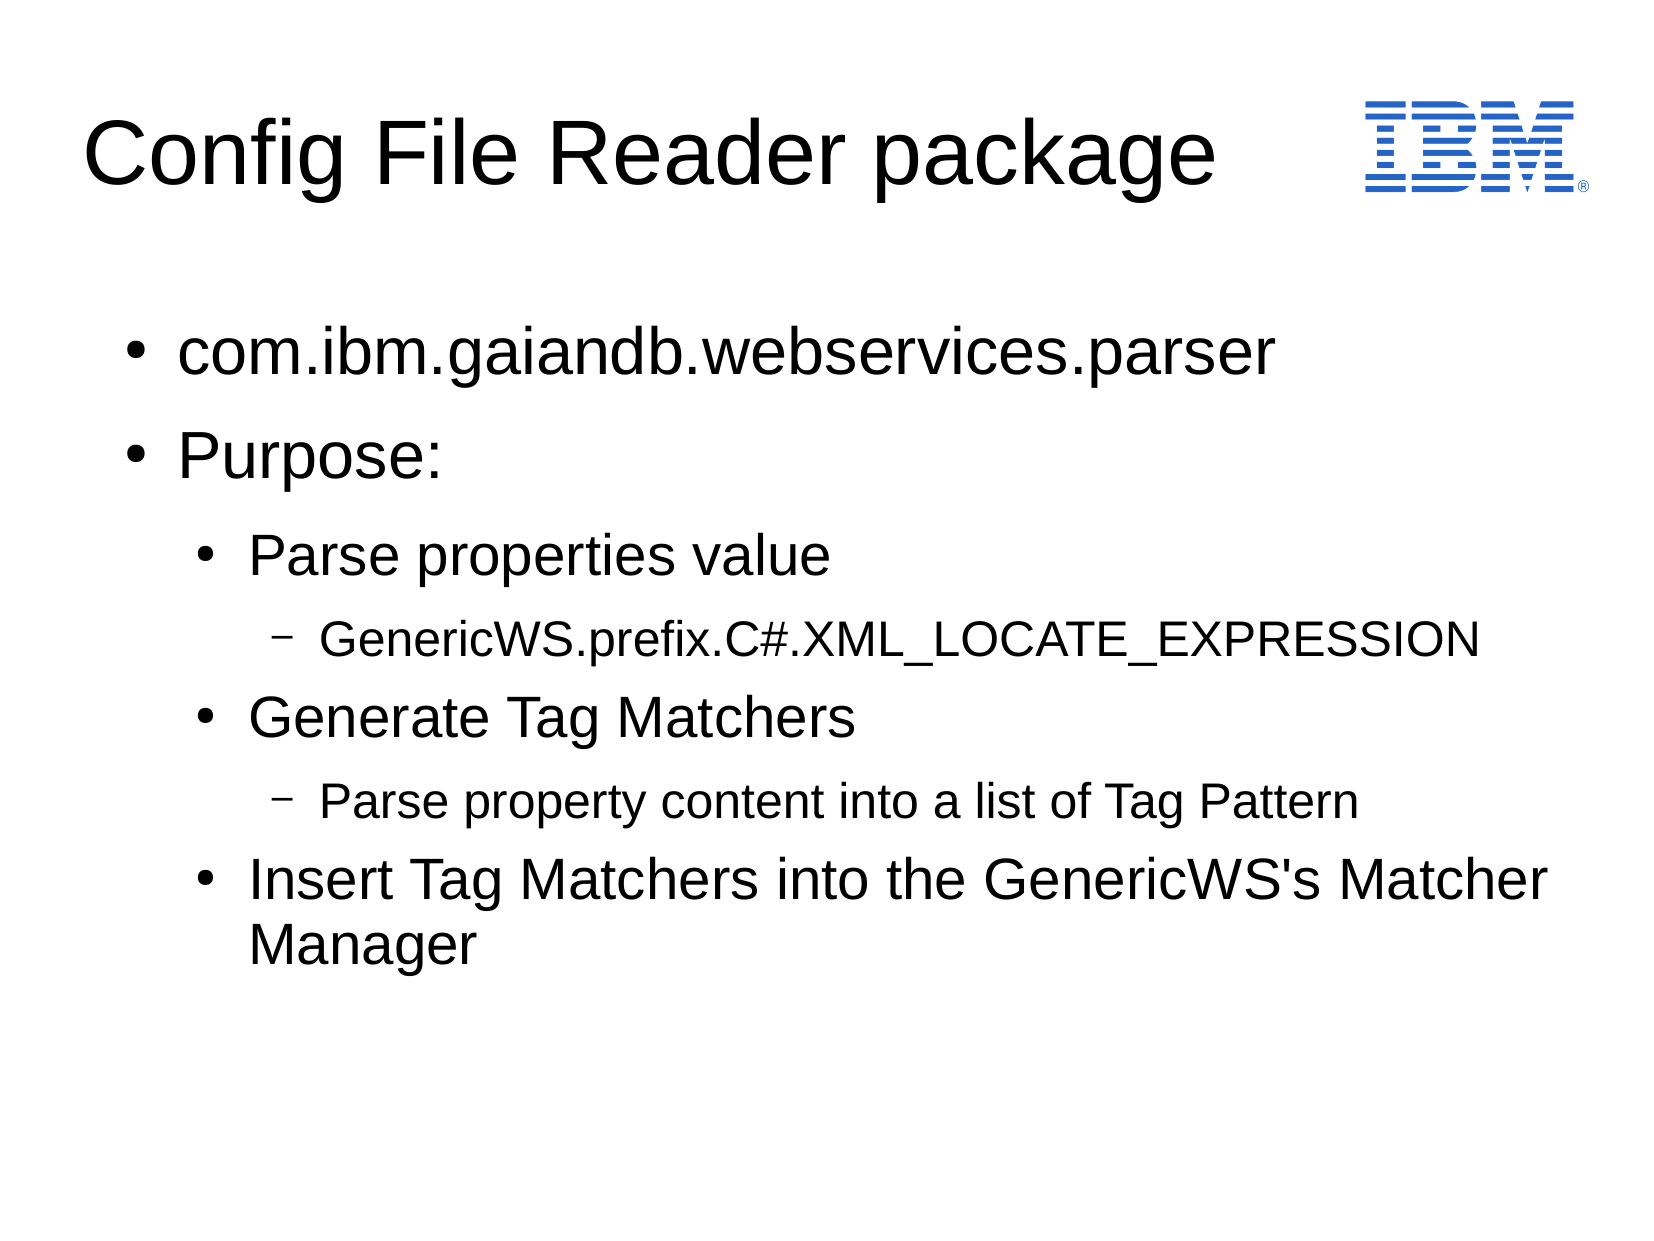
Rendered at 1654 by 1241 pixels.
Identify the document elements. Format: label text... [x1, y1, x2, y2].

list [82, 290, 1571, 1109]
title Config File Reader package [82, 49, 1571, 257]
picture [1358, 86, 1595, 207]
list com.ibm.gaiandb.webservices.parser Purpose: Parse properties value GenericWS.prefix.C#.XML_LOCATE_EXPRESSION Generate Tag Matchers Parse property content into a list of Tag Pattern Insert Tag Matchers into the GenericWS's Matcher Manager [106, 313, 1595, 1133]
